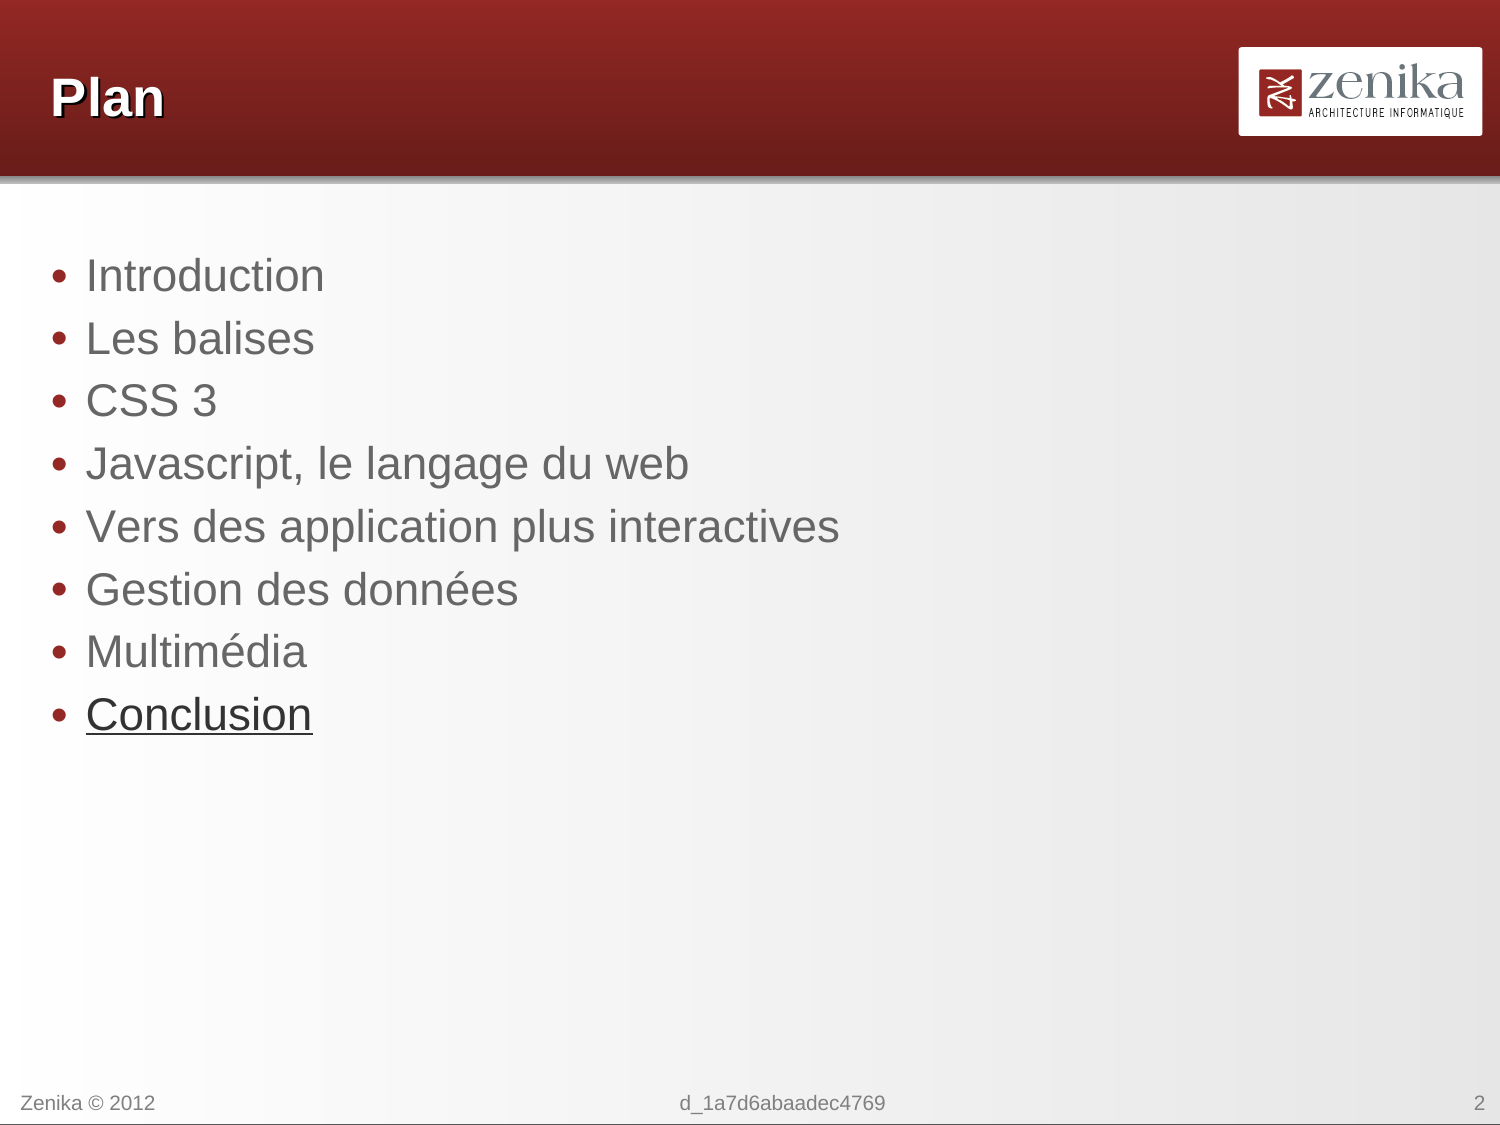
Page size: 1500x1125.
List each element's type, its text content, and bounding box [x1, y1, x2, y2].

list Introduction Les balises CSS 3 Javascript, le langage du web Vers des application plus interactives Gestion des données Multimédia Conclusion [50, 249, 1435, 1079]
title Plan [50, 15, 1206, 180]
picture [1257, 58, 1464, 125]
